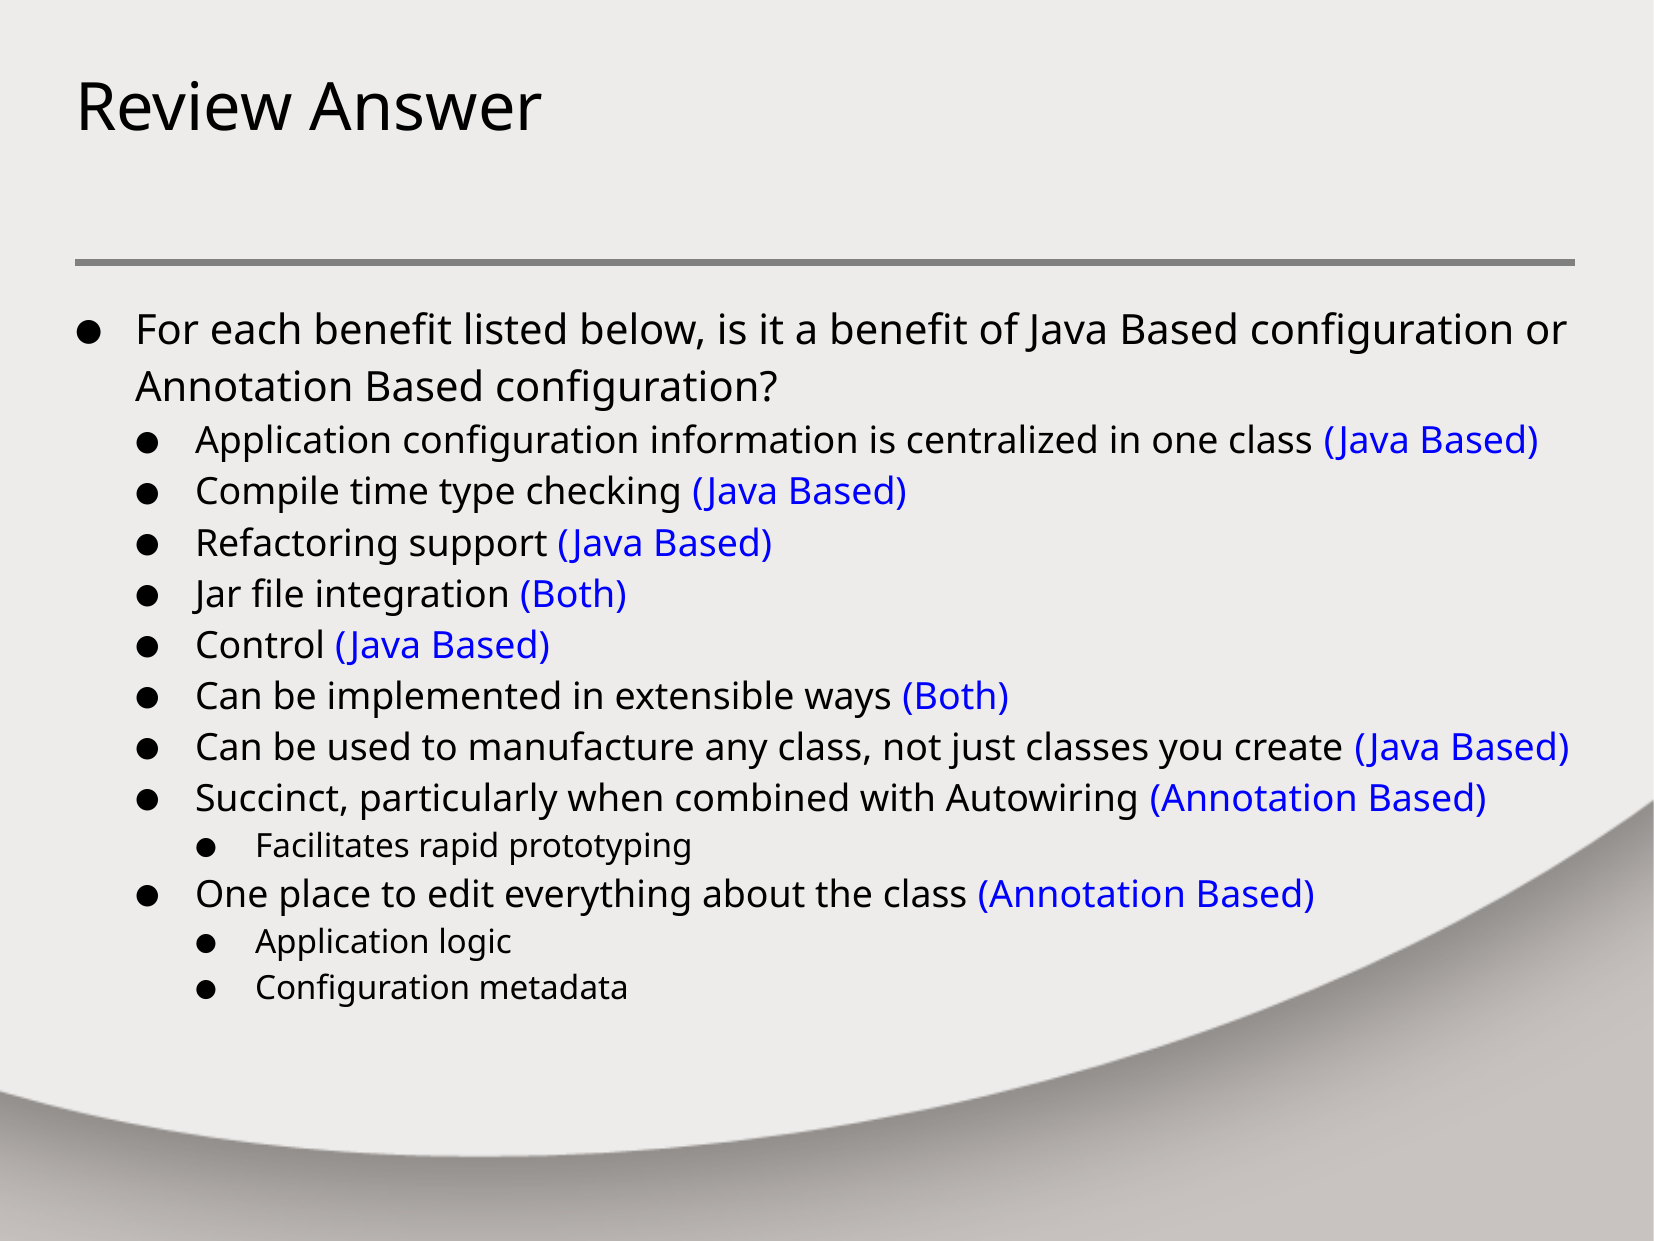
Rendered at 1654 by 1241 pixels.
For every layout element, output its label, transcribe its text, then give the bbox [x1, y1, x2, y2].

list For each benefit listed below, is it a benefit of Java Based configuration or Annotation Based configuration? Application configuration information is centralized in one class (Java Based) Compile time type checking (Java Based) Refactoring support (Java Based) Jar file integration (Both) Control (Java Based) Can be implemented in extensible ways (Both) Can be used to manufacture any class, not just classes you create (Java Based) Succinct, particularly when combined with Autowiring (Annotation Based) Facilitates rapid prototyping One place to edit everything about the class (Annotation Based) Application logic Configuration metadata [75, 300, 1576, 1163]
title Review Answer [75, 75, 1576, 226]
picture [0, 0, 1654, 1241]
